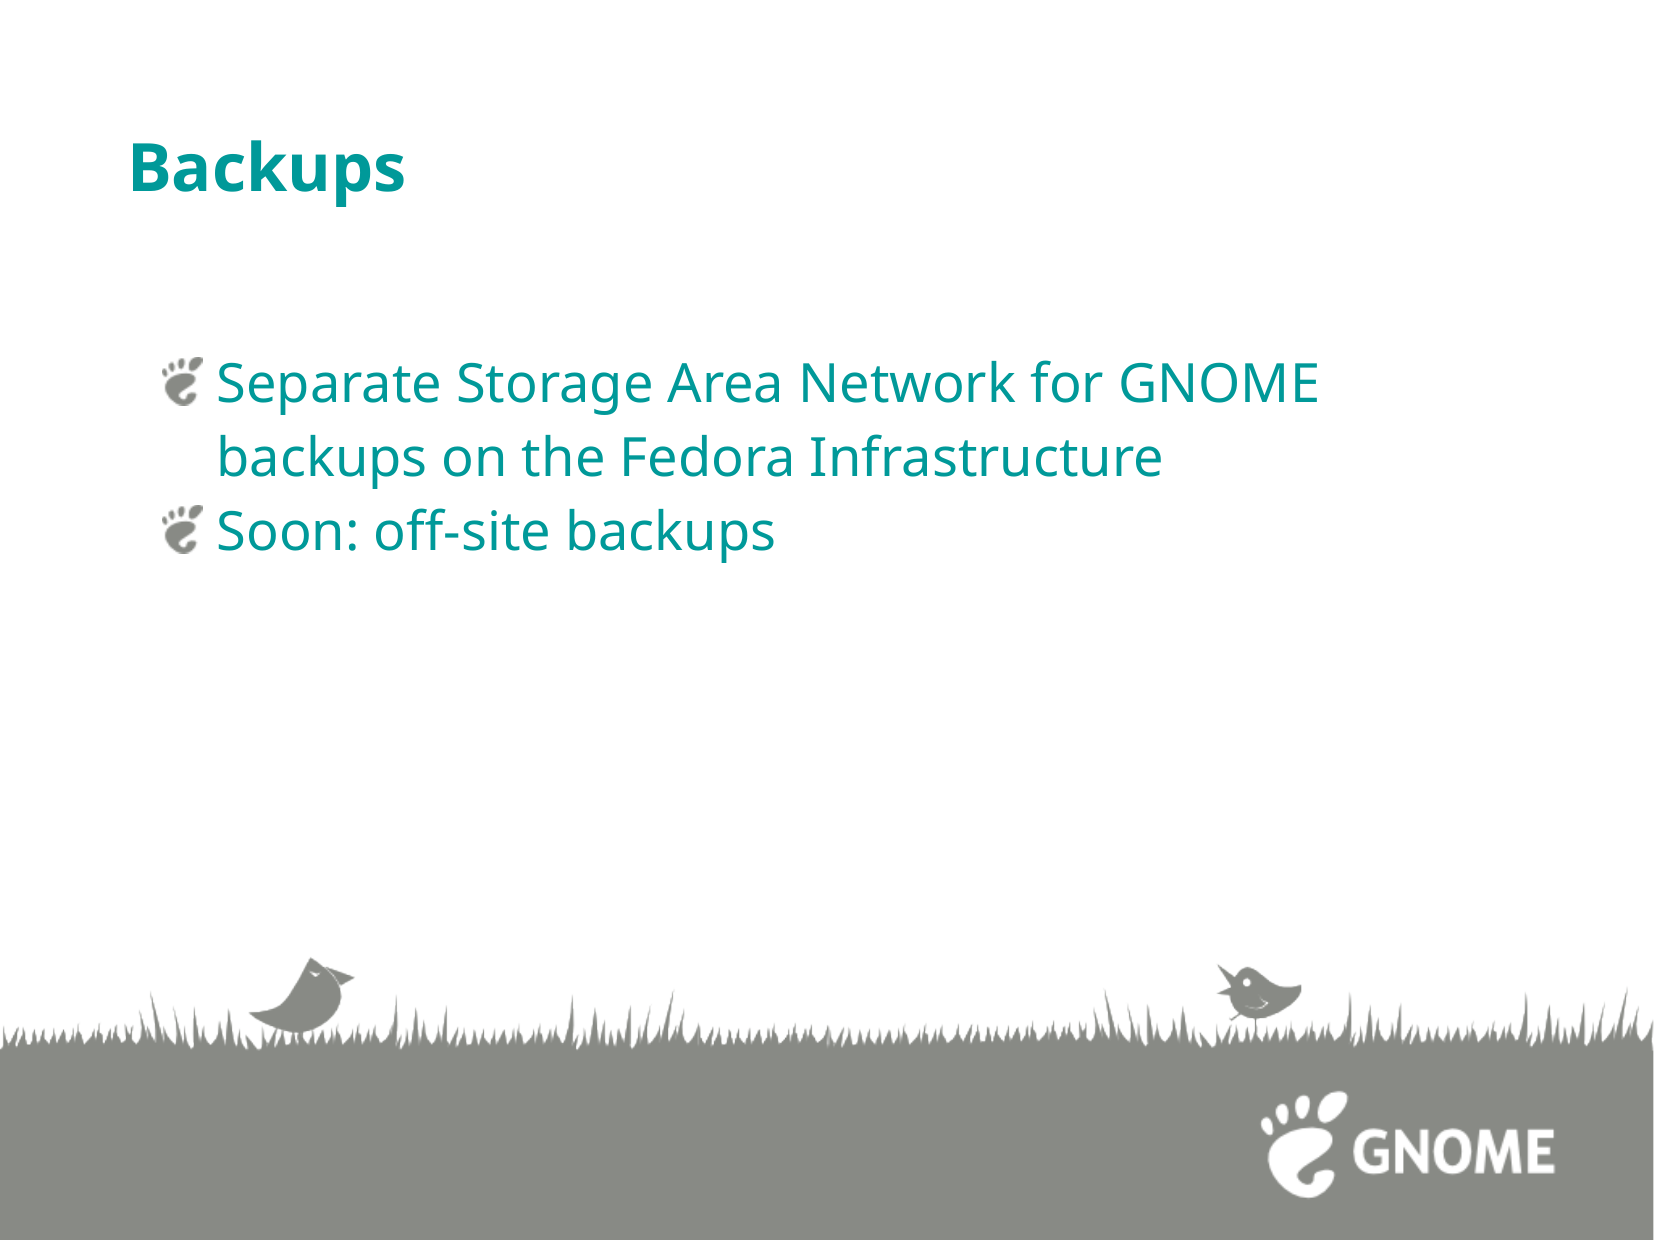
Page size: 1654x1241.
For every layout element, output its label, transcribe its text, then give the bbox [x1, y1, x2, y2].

picture [0, 0, 1654, 1241]
text_box Backups [112, 112, 1276, 318]
text_box Separate Storage Area Network for GNOME backups on the Fedora Infrastructure Soon: off-site backups [112, 337, 1426, 866]
